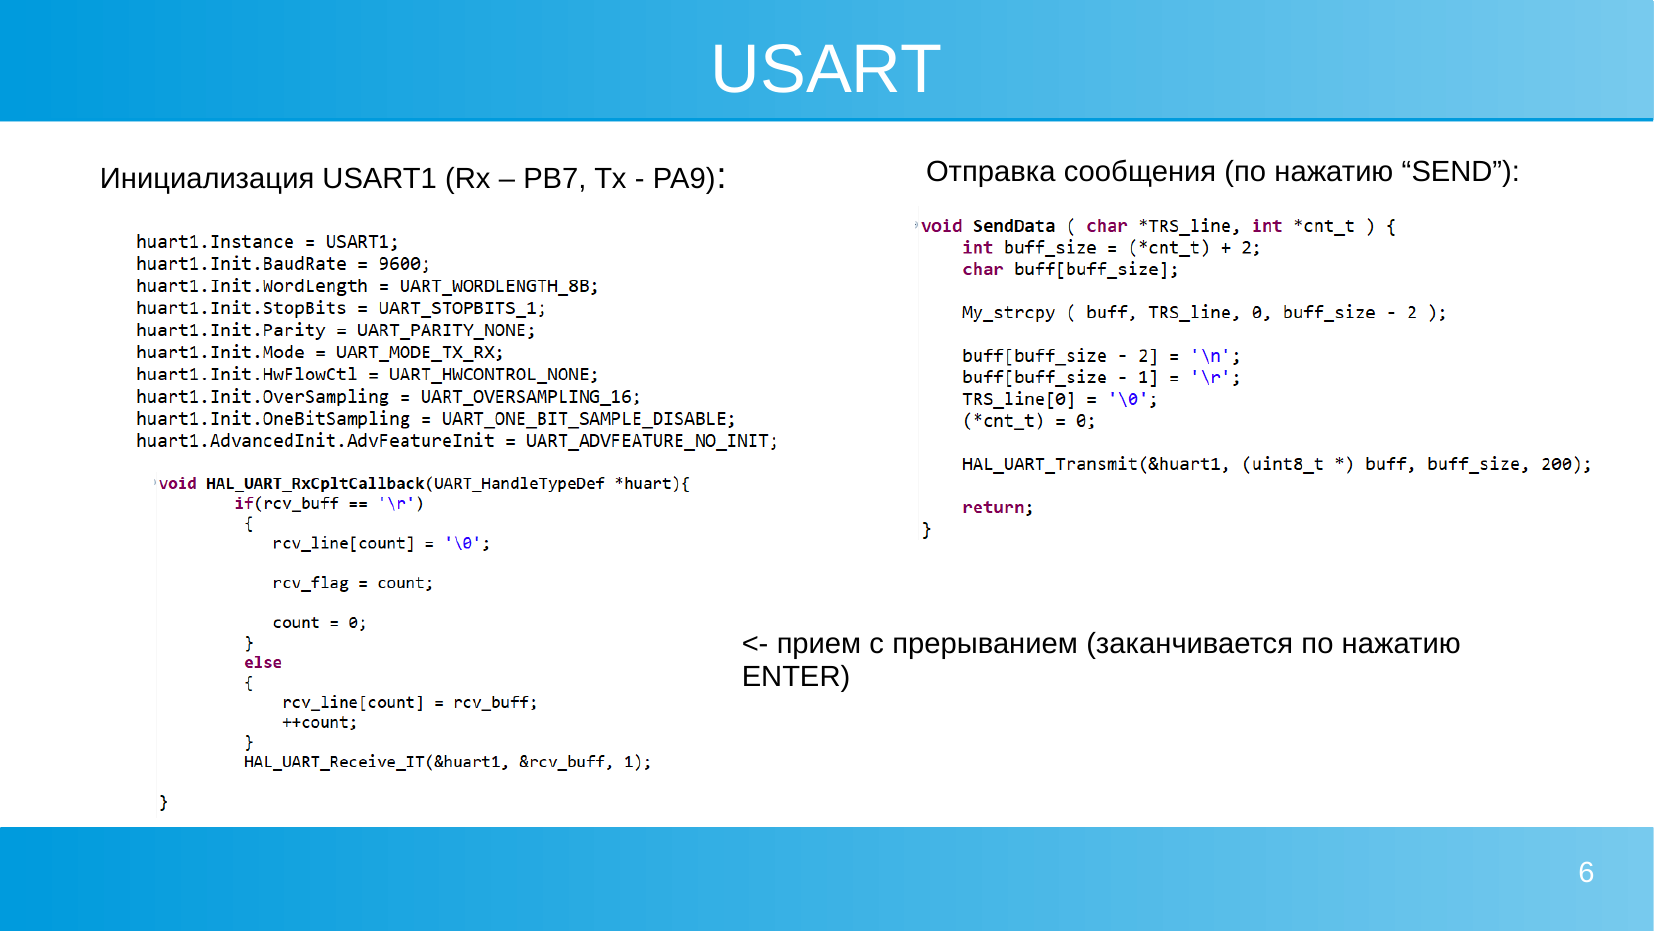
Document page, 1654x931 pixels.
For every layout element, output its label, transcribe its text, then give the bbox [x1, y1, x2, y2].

title USART [59, 29, 1595, 108]
text_box Отправка сообщения (по нажатию “SEND”): [911, 147, 1536, 196]
picture [154, 472, 709, 818]
text_box <- прием с прерыванием (заканчивается по нажатию ENTER) [727, 620, 1477, 701]
picture [915, 206, 1595, 540]
picture [125, 231, 798, 454]
text_box Инициализация USART1 (Rx – PB7, Tx - PA9): [85, 147, 742, 205]
